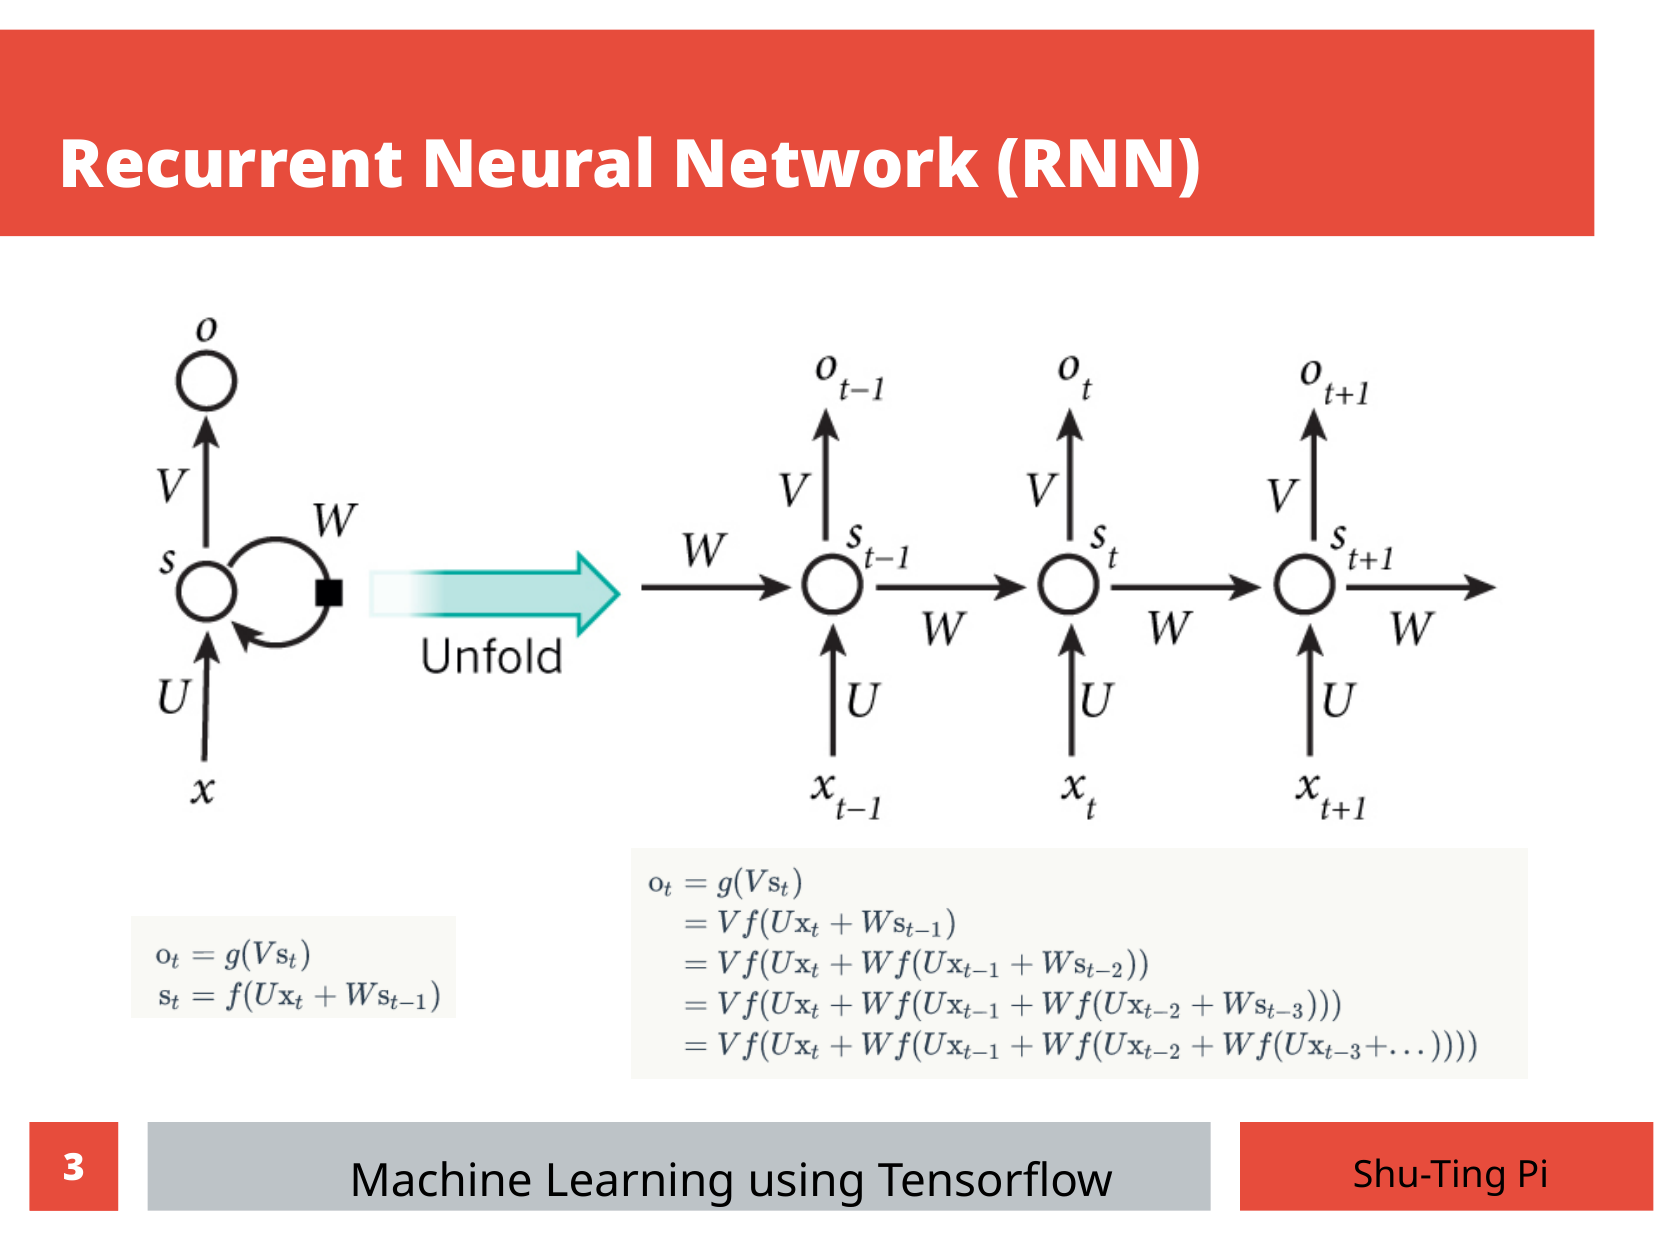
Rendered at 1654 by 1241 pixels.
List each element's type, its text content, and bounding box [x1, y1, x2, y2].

picture [131, 916, 456, 1018]
text_box Machine Learning using Tensorflow [334, 1139, 1220, 1241]
title Recurrent Neural Network (RNN) [59, 59, 1595, 207]
picture [631, 848, 1528, 1079]
picture [128, 285, 1508, 839]
text_box Shu-Ting Pi [1338, 1140, 1573, 1203]
